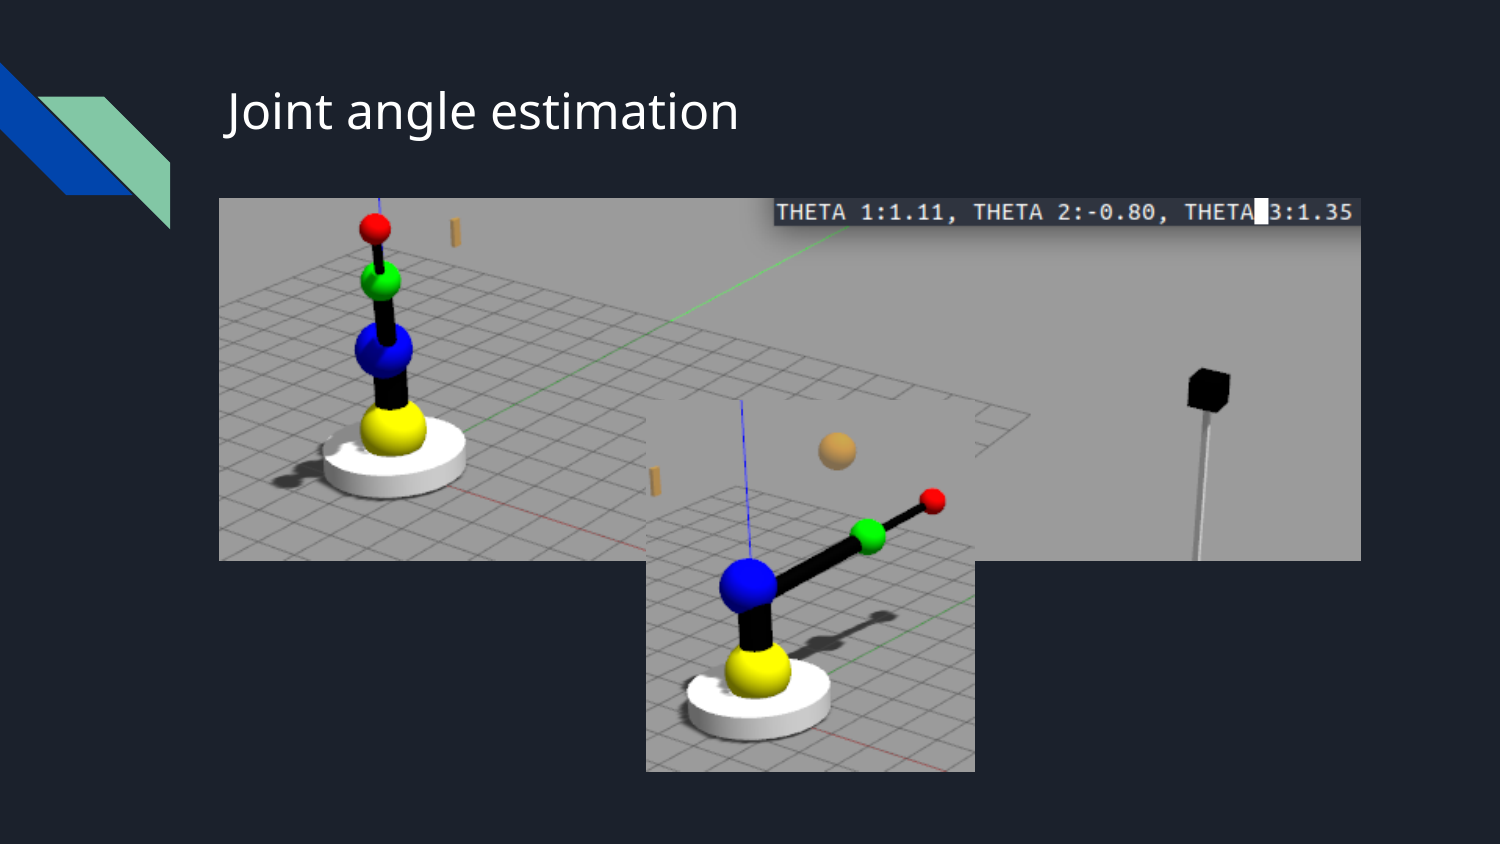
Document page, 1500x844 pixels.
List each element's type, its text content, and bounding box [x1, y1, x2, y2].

picture [219, 198, 1361, 772]
title Joint angle estimation [212, 64, 1368, 215]
